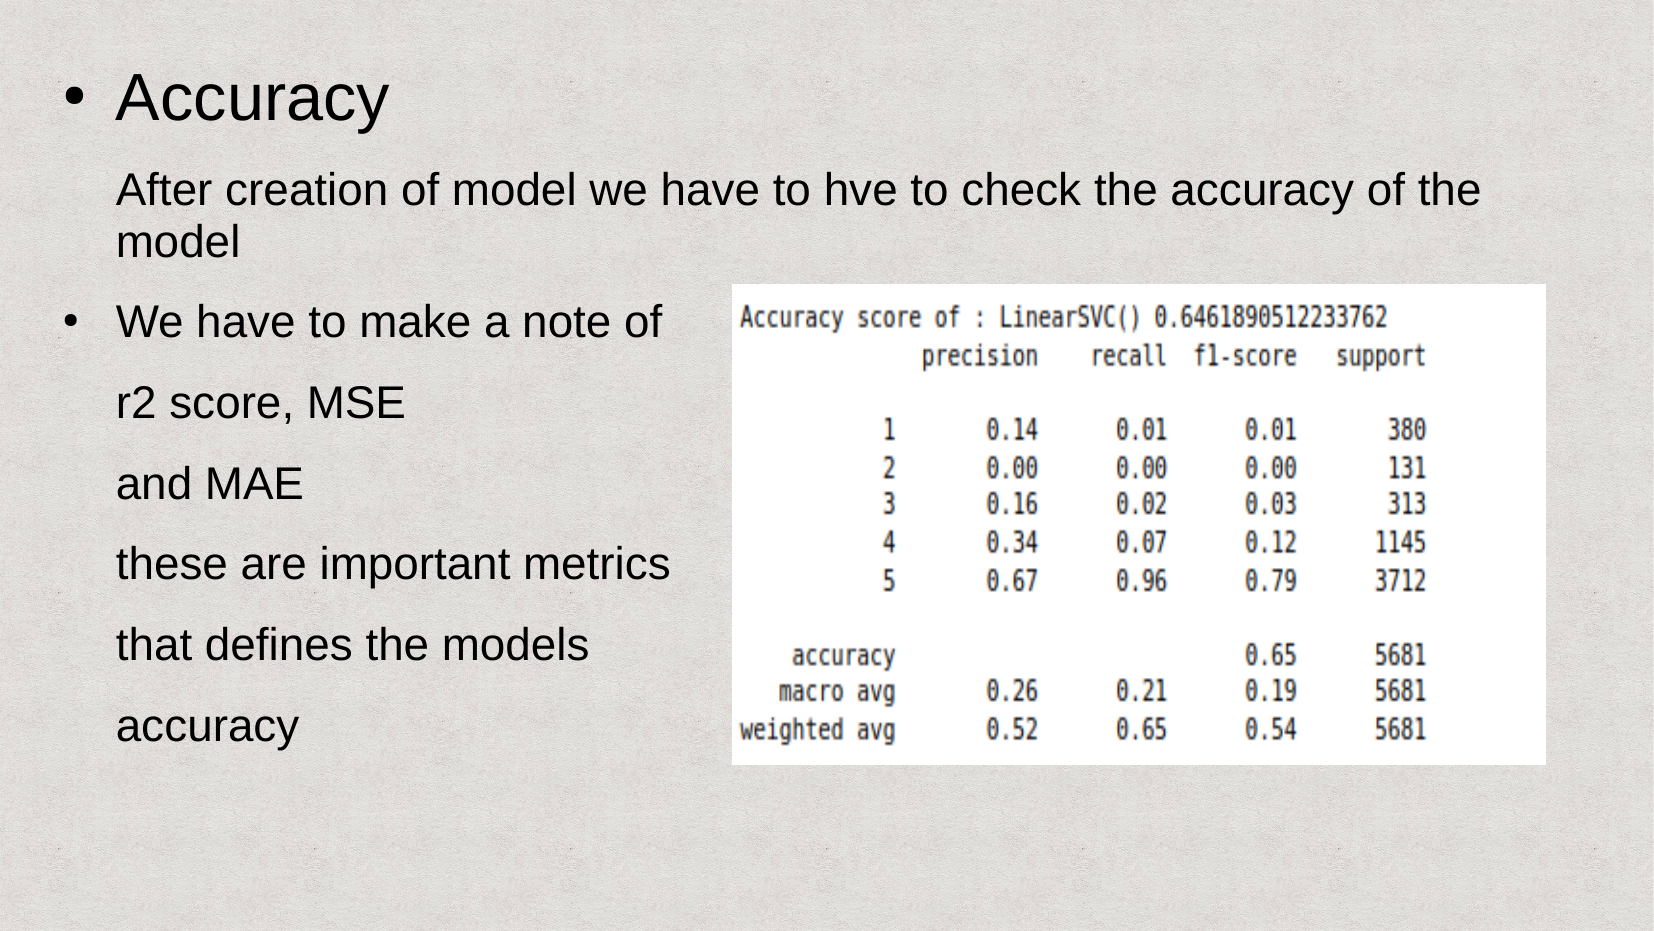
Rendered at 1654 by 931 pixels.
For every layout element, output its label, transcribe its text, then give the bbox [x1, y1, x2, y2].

picture [0, 0, 1654, 931]
list Accuracy After creation of model we have to hve to check the accuracy of the model We have to make a note of r2 score, MSE and MAE these are important metrics that defines the models accuracy [45, 60, 1609, 901]
